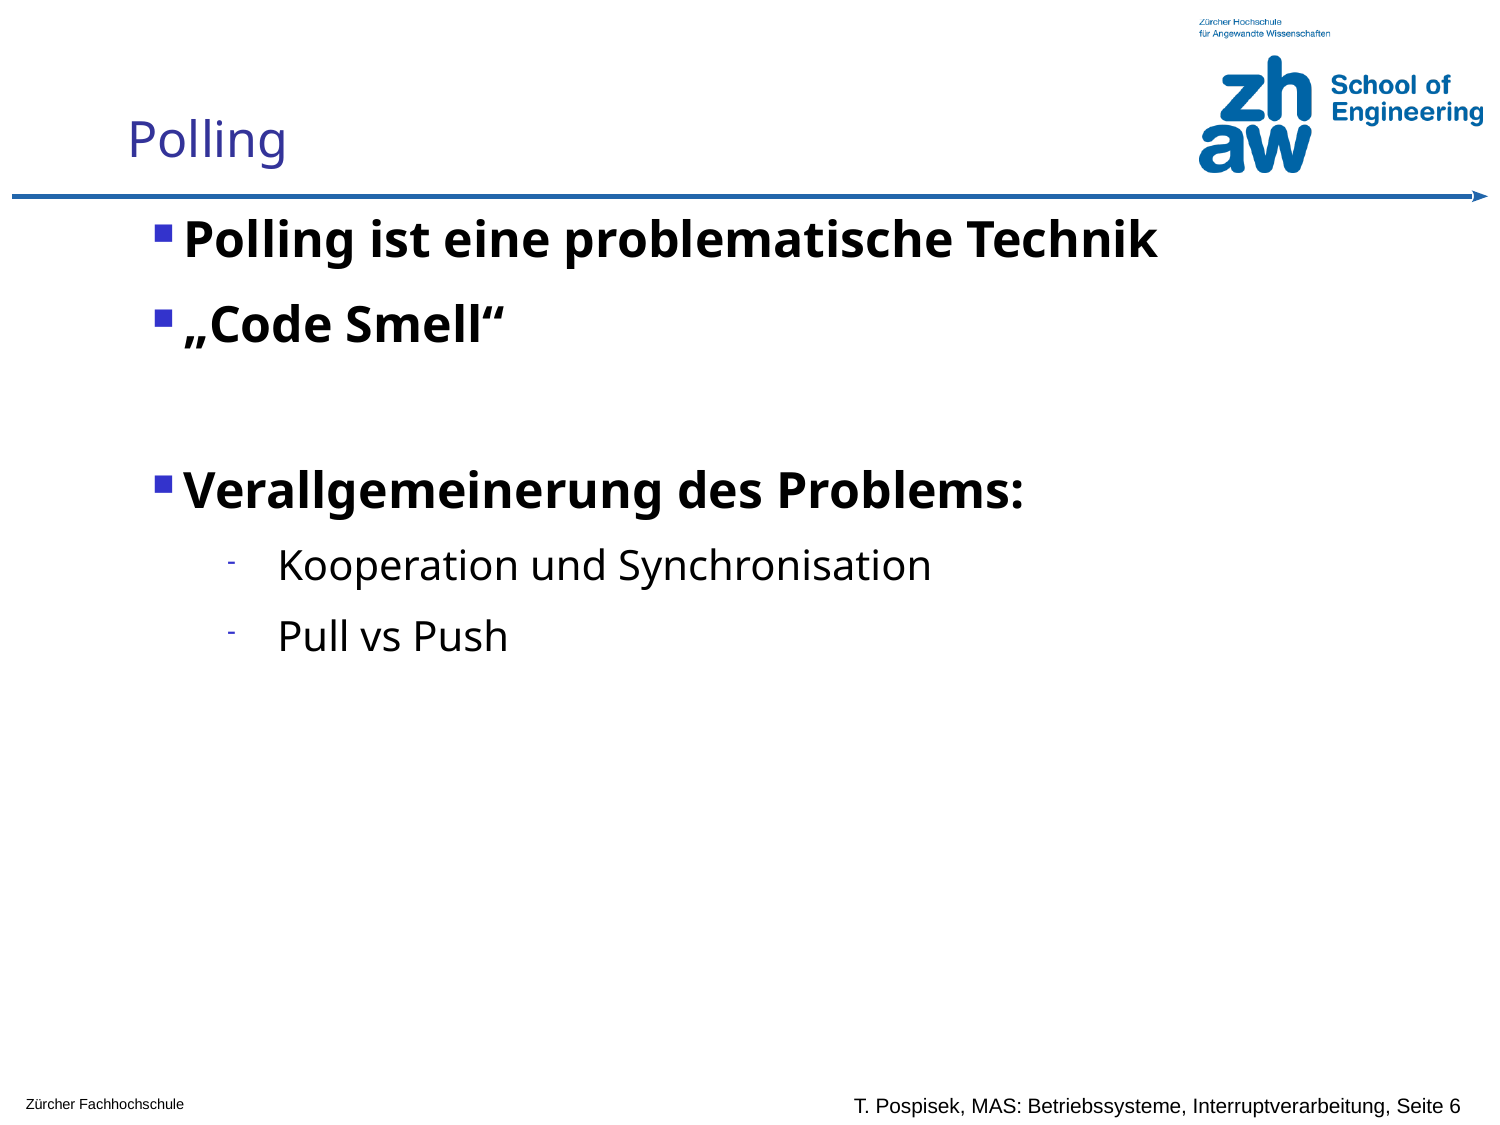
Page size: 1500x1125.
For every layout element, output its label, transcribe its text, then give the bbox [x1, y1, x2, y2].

picture [1199, 19, 1483, 173]
text_box Polling ist eine problematische Technik „Code Smell“ Verallgemeinerung des Problems: Kooperation und Synchronisation Pull vs Push [137, 200, 1288, 739]
title Polling [112, 50, 1391, 175]
